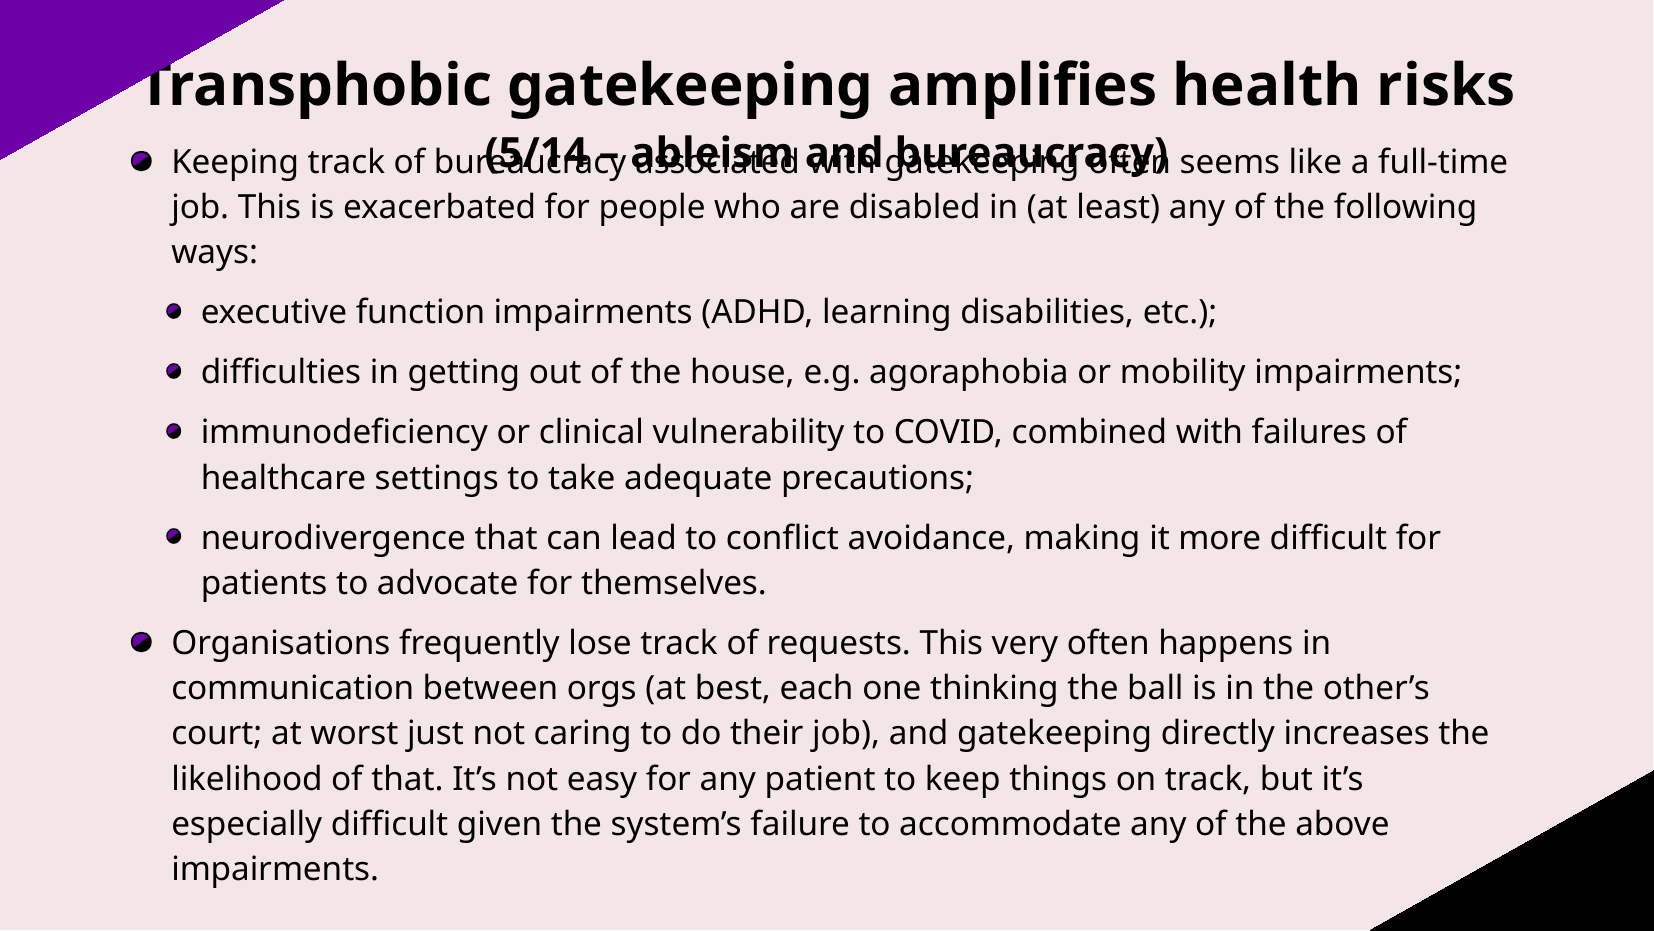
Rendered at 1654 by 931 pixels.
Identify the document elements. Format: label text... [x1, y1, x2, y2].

text_box [1370, 770, 1654, 931]
picture [129, 149, 153, 173]
text_box [0, 0, 284, 160]
title Transphobic gatekeeping amplifies health risks (5/14 – ableism and bureaucracy) [82, 35, 1571, 187]
subtitle Keeping track of bureaucracy associated with gatekeeping often seems like a full-time job. This is exacerbated for people who are disabled in (at least) any of the following ways: executive function impairments (ADHD, learning disabilities, etc.); difficulties in getting out of the house, e.g. agoraphobia or mobility impairments; immunodeficiency or clinical vulnerability to COVID, combined with failures of healthcare settings to take adequate precautions; neurodivergence that can lead to conflict avoidance, making it more difficult for patients to advocate for themselves. Organisations frequently lose track of requests. This very often happens in communication between orgs (at best, each one thinking the ball is in the other’s court; at worst just not caring to do their job), and gatekeeping directly increases the likelihood of that. It’s not easy for any patient to keep things on track, but it’s especially difficult given the system’s failure to accommodate any of the above impairments. [129, 216, 1512, 813]
